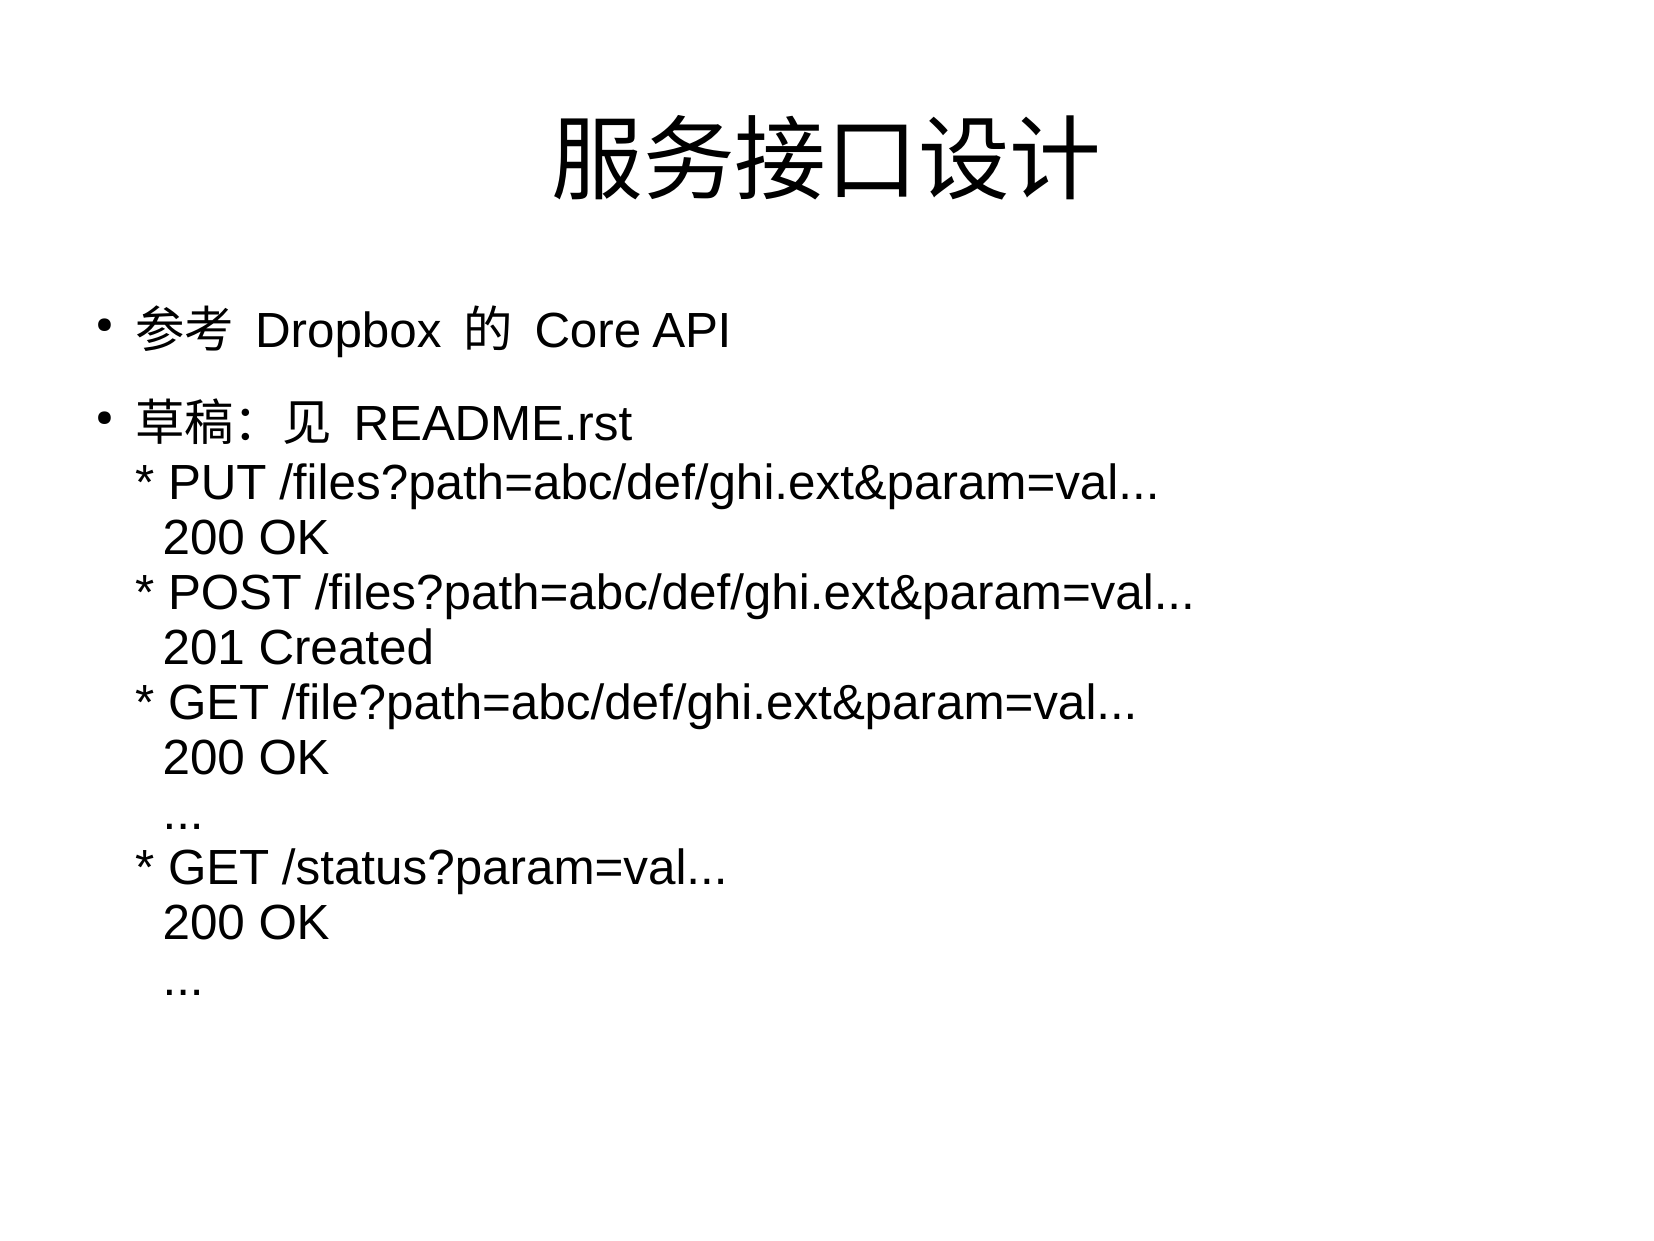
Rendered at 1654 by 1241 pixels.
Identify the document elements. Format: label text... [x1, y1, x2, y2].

list 参考 Dropbox 的 Core API 草稿：见 README.rst * PUT /files?path=abc/def/ghi.ext&param=val... 200 OK * POST /files?path=abc/def/ghi.ext&param=val... 201 Created * GET /file?path=abc/def/ghi.ext&param=val... 200 OK ... * GET /status?param=val... 200 OK ... [82, 290, 1571, 1010]
title 服务接口设计 [82, 49, 1571, 257]
